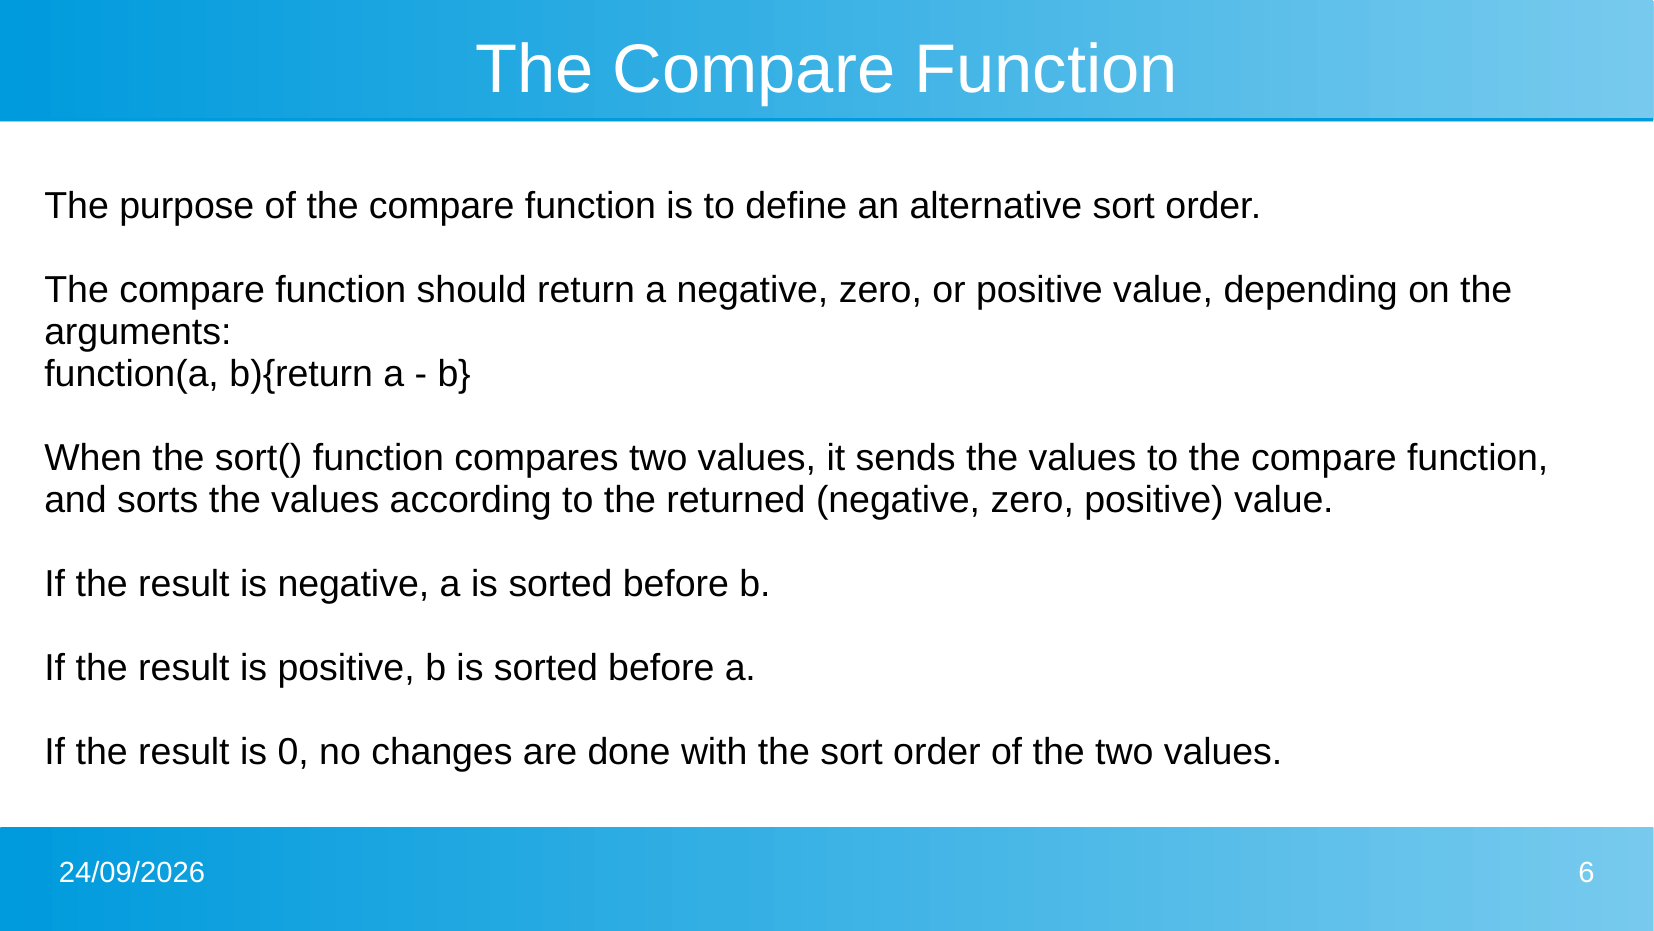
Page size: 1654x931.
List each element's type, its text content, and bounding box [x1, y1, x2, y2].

title The Compare Function [59, 29, 1595, 108]
text_box The purpose of the compare function is to define an alternative sort order. The compare function should return a negative, zero, or positive value, depending on the arguments: function(a, b){return a - b} When the sort() function compares two values, it sends the values to the compare function, and sorts the values according to the returned (negative, zero, positive) value. If the result is negative, a is sorted before b. If the result is positive, b is sorted before a. If the result is 0, no changes are done with the sort order of the two values. [29, 177, 1625, 780]
